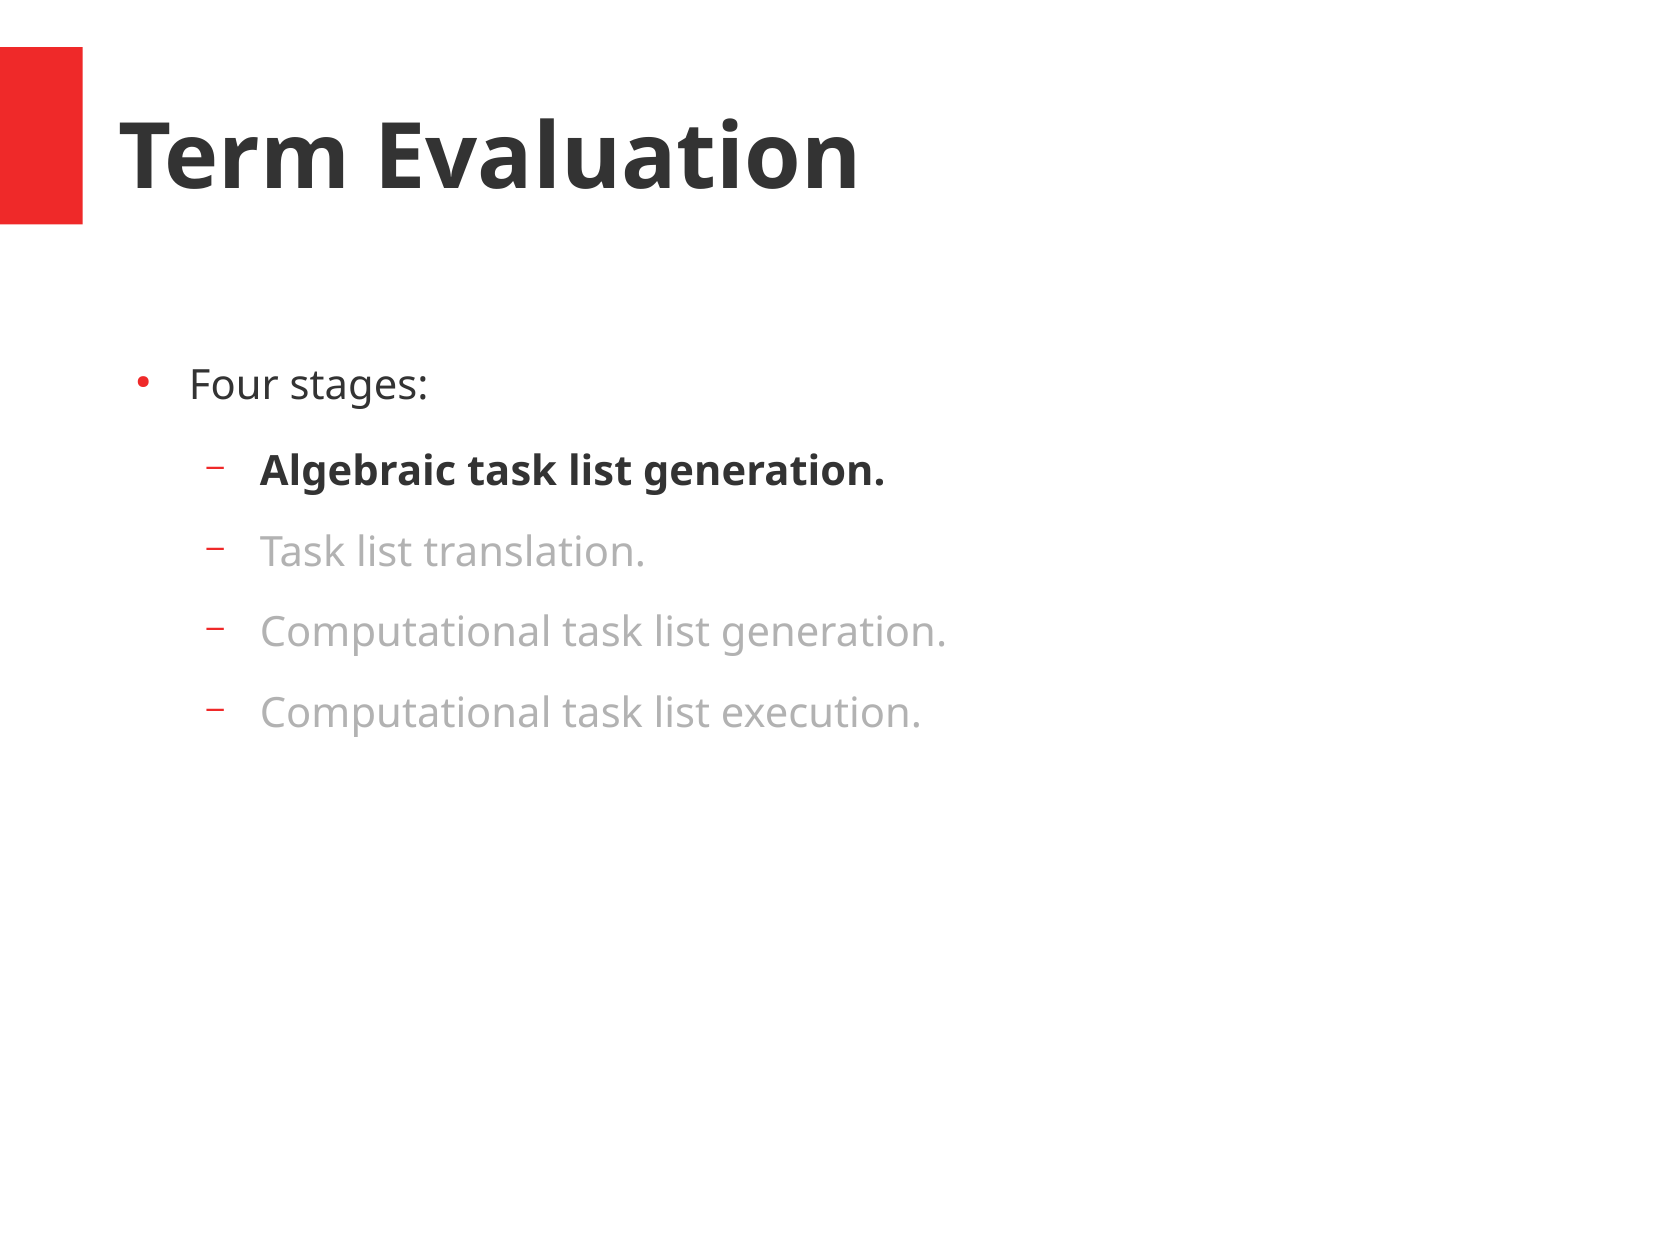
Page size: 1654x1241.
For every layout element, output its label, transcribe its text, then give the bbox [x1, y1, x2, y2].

title Term Evaluation [118, 49, 1571, 257]
list Four stages: Algebraic task list generation. Task list translation. Computational task list generation. Computational task list execution. [118, 354, 1536, 601]
